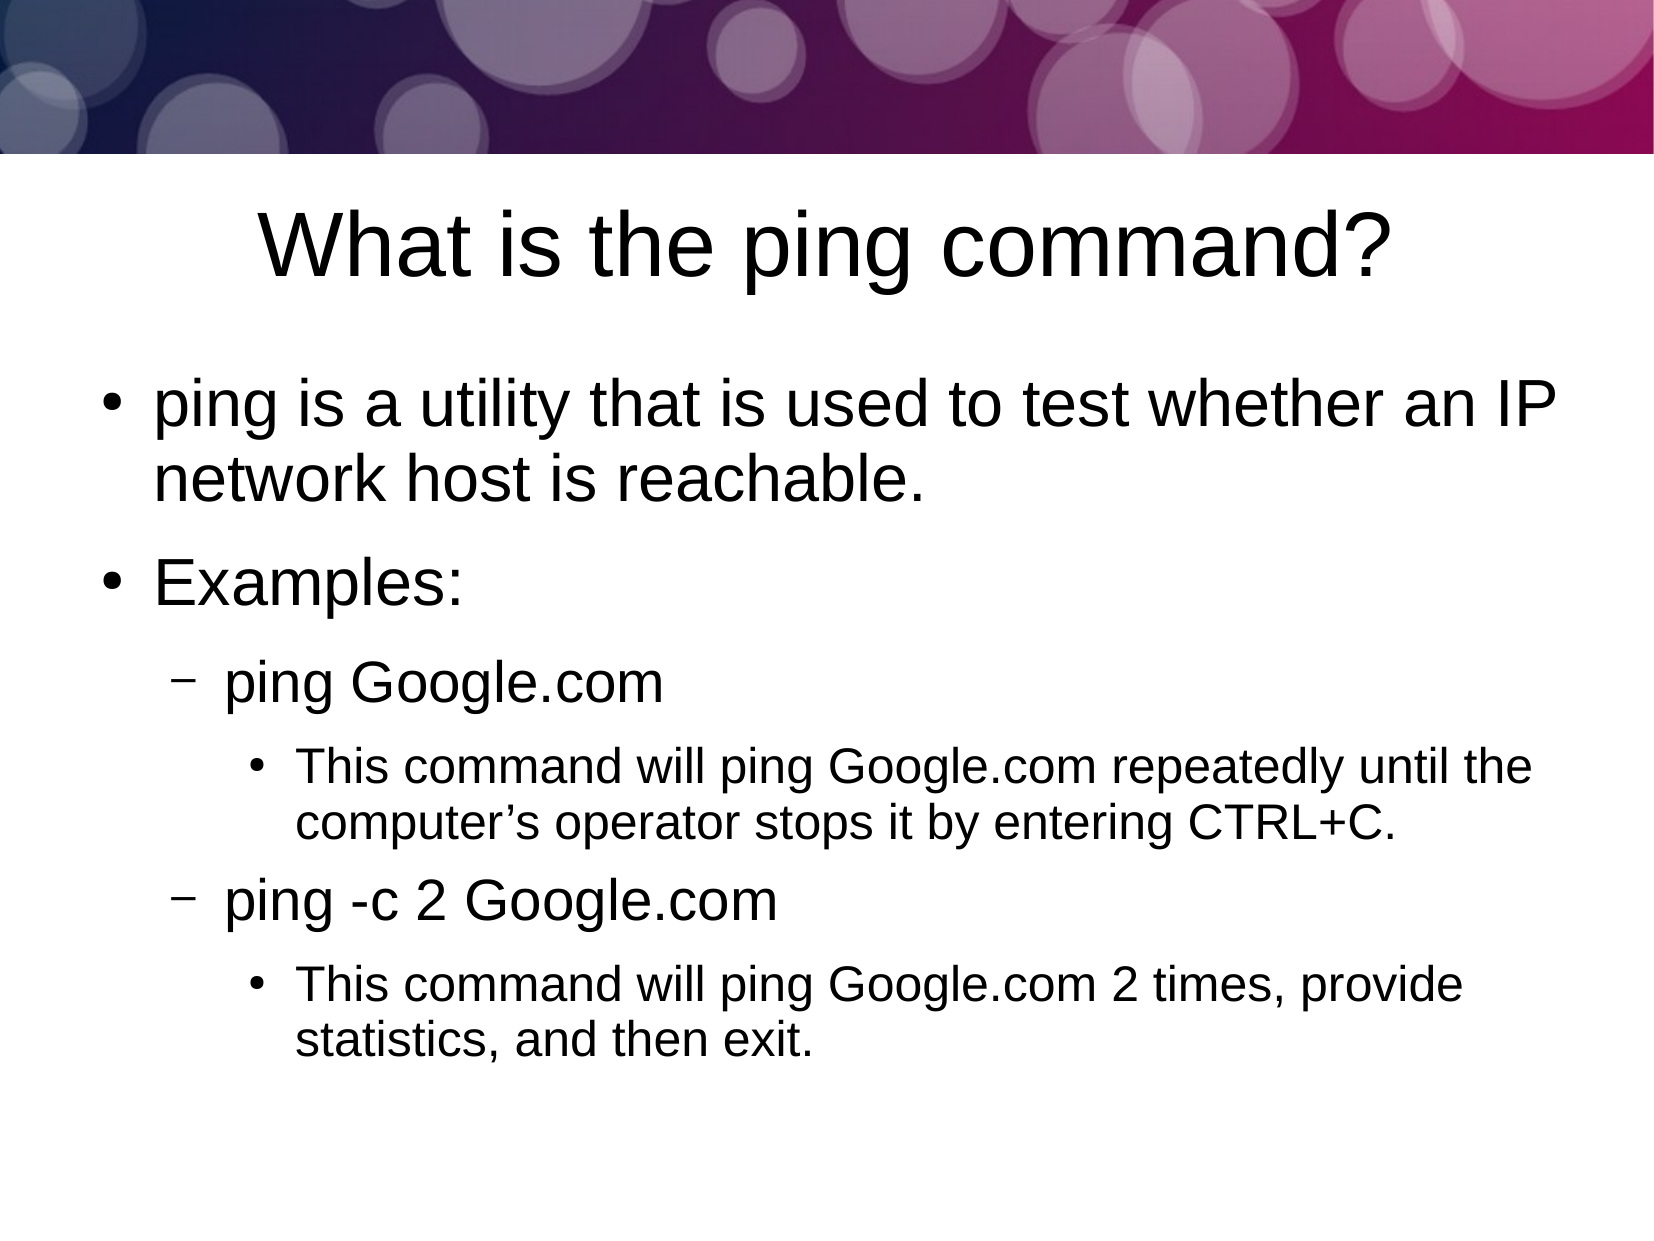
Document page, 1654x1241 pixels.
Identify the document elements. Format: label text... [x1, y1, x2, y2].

title What is the ping command? [82, 159, 1571, 331]
picture [0, 0, 1654, 154]
list ping is a utility that is used to test whether an IP network host is reachable. Examples: ping Google.com This command will ping Google.com repeatedly until the computer’s operator stops it by entering CTRL+C. ping -c 2 Google.com This command will ping Google.com 2 times, provide statistics, and then exit. [82, 366, 1571, 1087]
